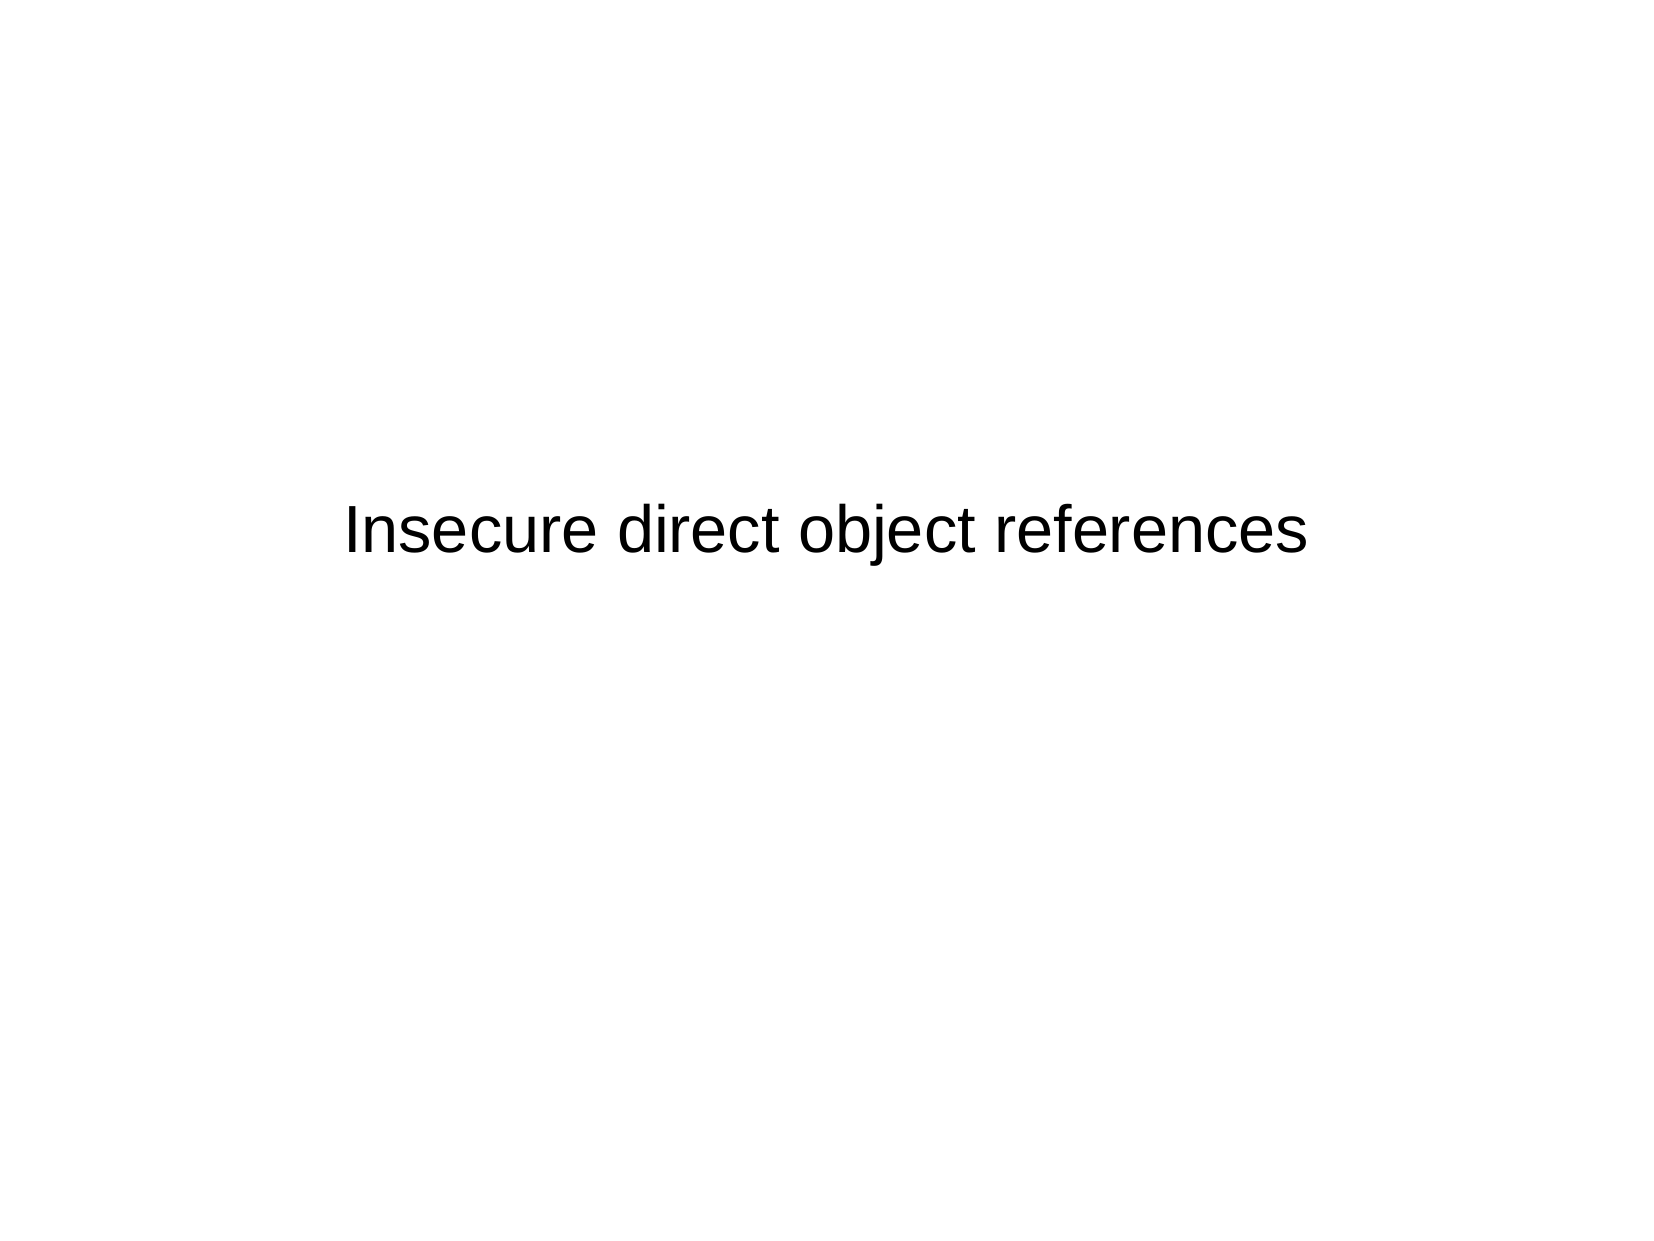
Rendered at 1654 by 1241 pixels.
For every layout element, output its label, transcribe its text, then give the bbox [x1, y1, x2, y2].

subtitle Insecure direct object references [82, 49, 1571, 1010]
